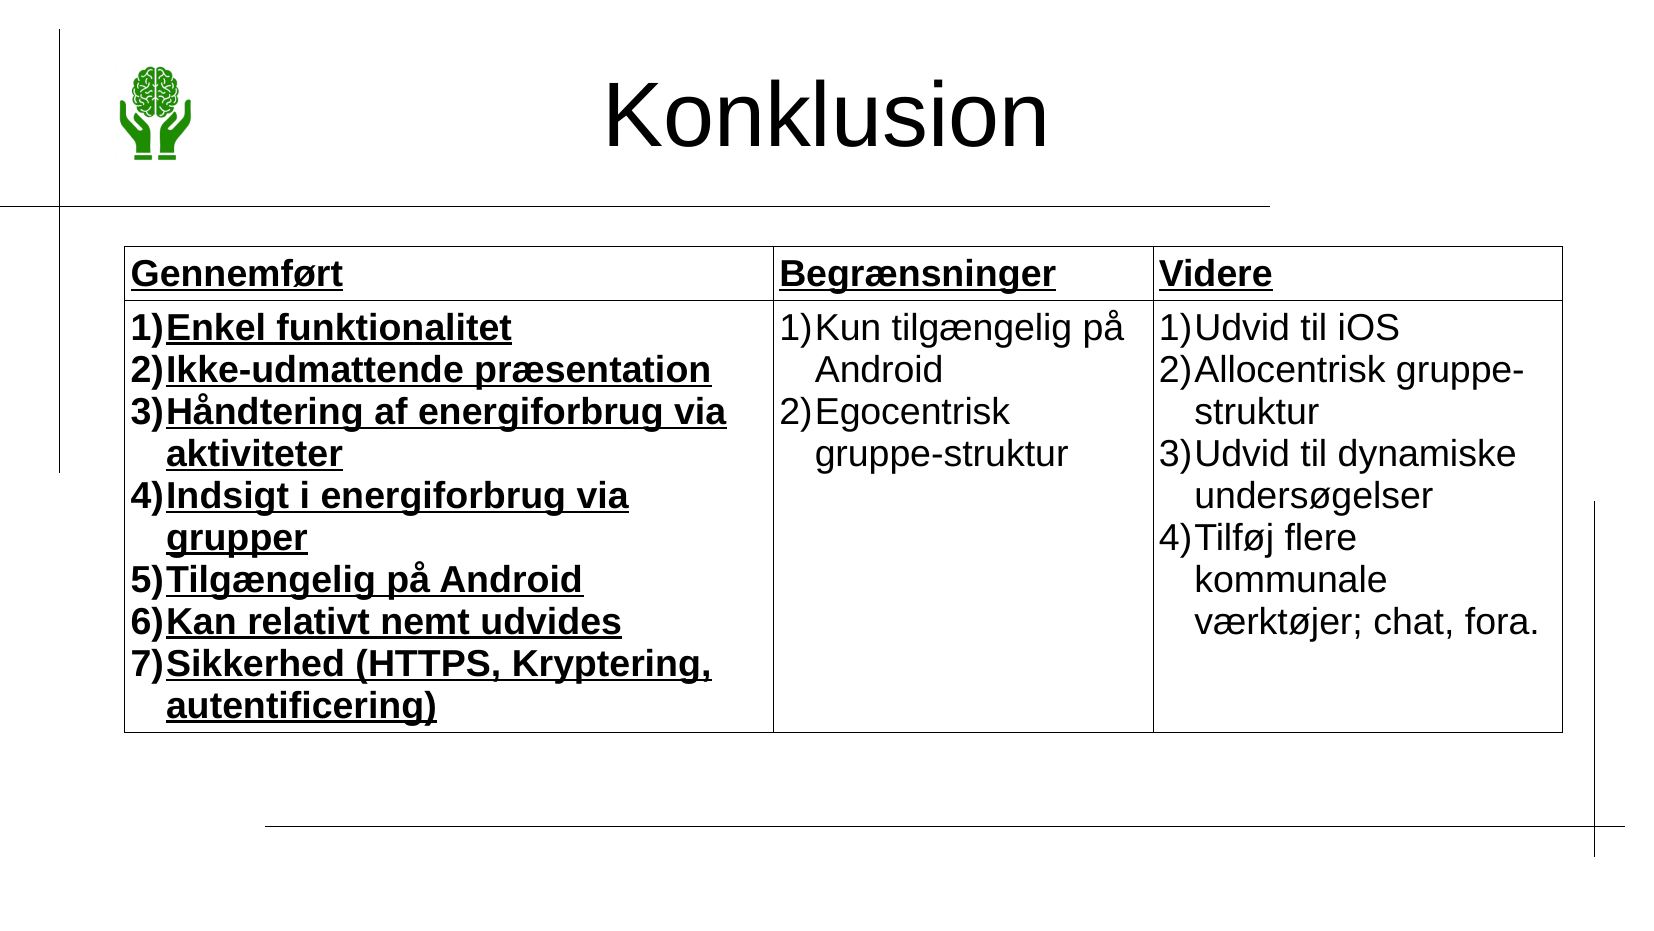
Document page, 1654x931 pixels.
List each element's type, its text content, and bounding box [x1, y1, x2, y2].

table_cell Enkel funktionalitet Ikke-udmattende præsentation Håndtering af energiforbrug via aktiviteter Indsigt i energiforbrug via grupper Tilgængelig på Android Kan relativt nemt udvides Sikkerhed (HTTPS, Kryptering, autentificering) [125, 301, 773, 732]
table_header Gennemført [125, 247, 773, 300]
picture [106, 65, 203, 162]
table_header Begrænsninger [774, 247, 1153, 300]
table_cell Kun tilgængelig på Android Egocentrisk gruppe-struktur [774, 301, 1153, 732]
table_header Videre [1154, 247, 1562, 300]
table_cell Udvid til iOS Allocentrisk gruppe-struktur Udvid til dynamiske undersøgelser Tilføj flere kommunale værktøjer; chat, fora. [1154, 301, 1562, 732]
title Konklusion [82, 37, 1571, 193]
